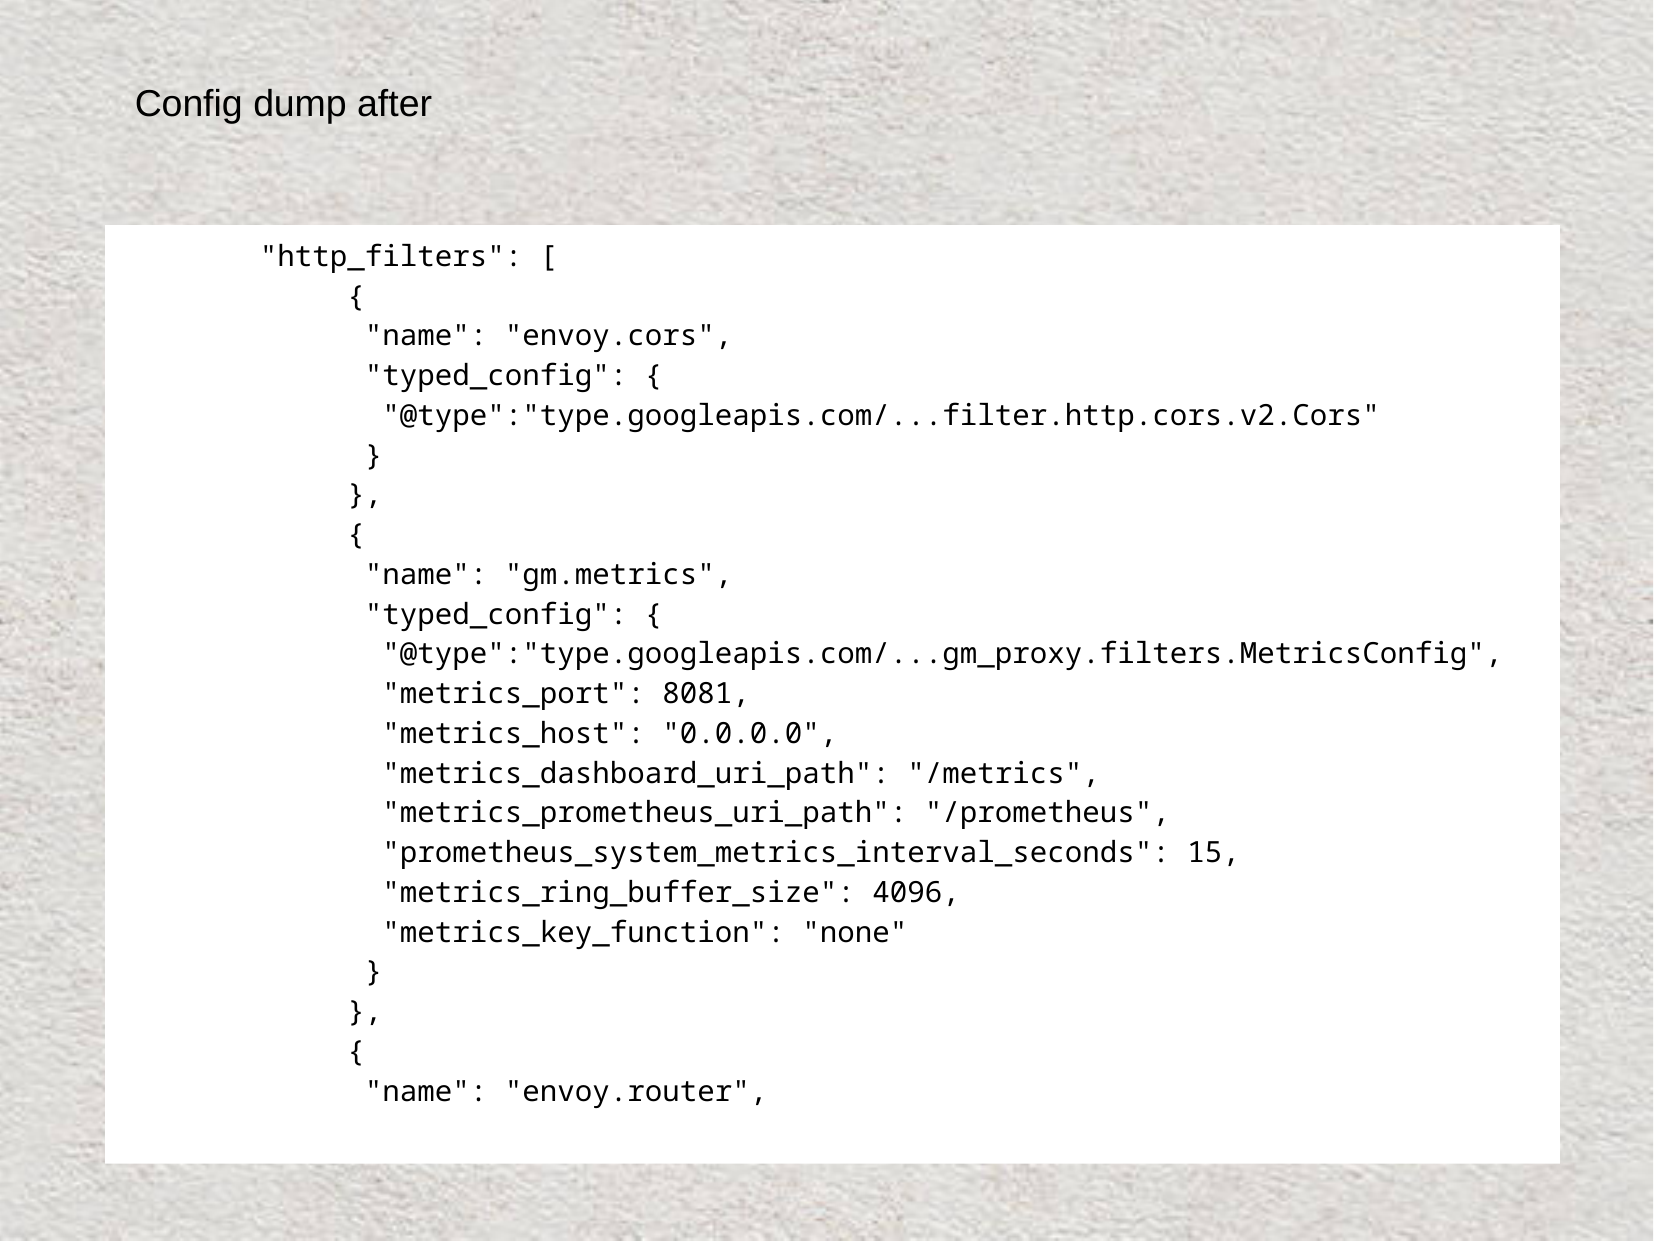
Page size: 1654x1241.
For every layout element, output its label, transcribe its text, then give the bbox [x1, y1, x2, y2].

text_box "http_filters": [ { "name": "envoy.cors", "typed_config": { "@type":"type.googleapis.com/...filter.http.cors.v2.Cors" } }, { "name": "gm.metrics", "typed_config": { "@type":"type.googleapis.com/...gm_proxy.filters.MetricsConfig", "metrics_port": 8081, "metrics_host": "0.0.0.0", "metrics_dashboard_uri_path": "/metrics", "metrics_prometheus_uri_path": "/prometheus", "prometheus_system_metrics_interval_seconds": 15, "metrics_ring_buffer_size": 4096, "metrics_key_function": "none" } }, { "name": "envoy.router", [105, 225, 1560, 1164]
picture [0, 0, 1654, 1241]
text_box Config dump after [120, 75, 1486, 132]
